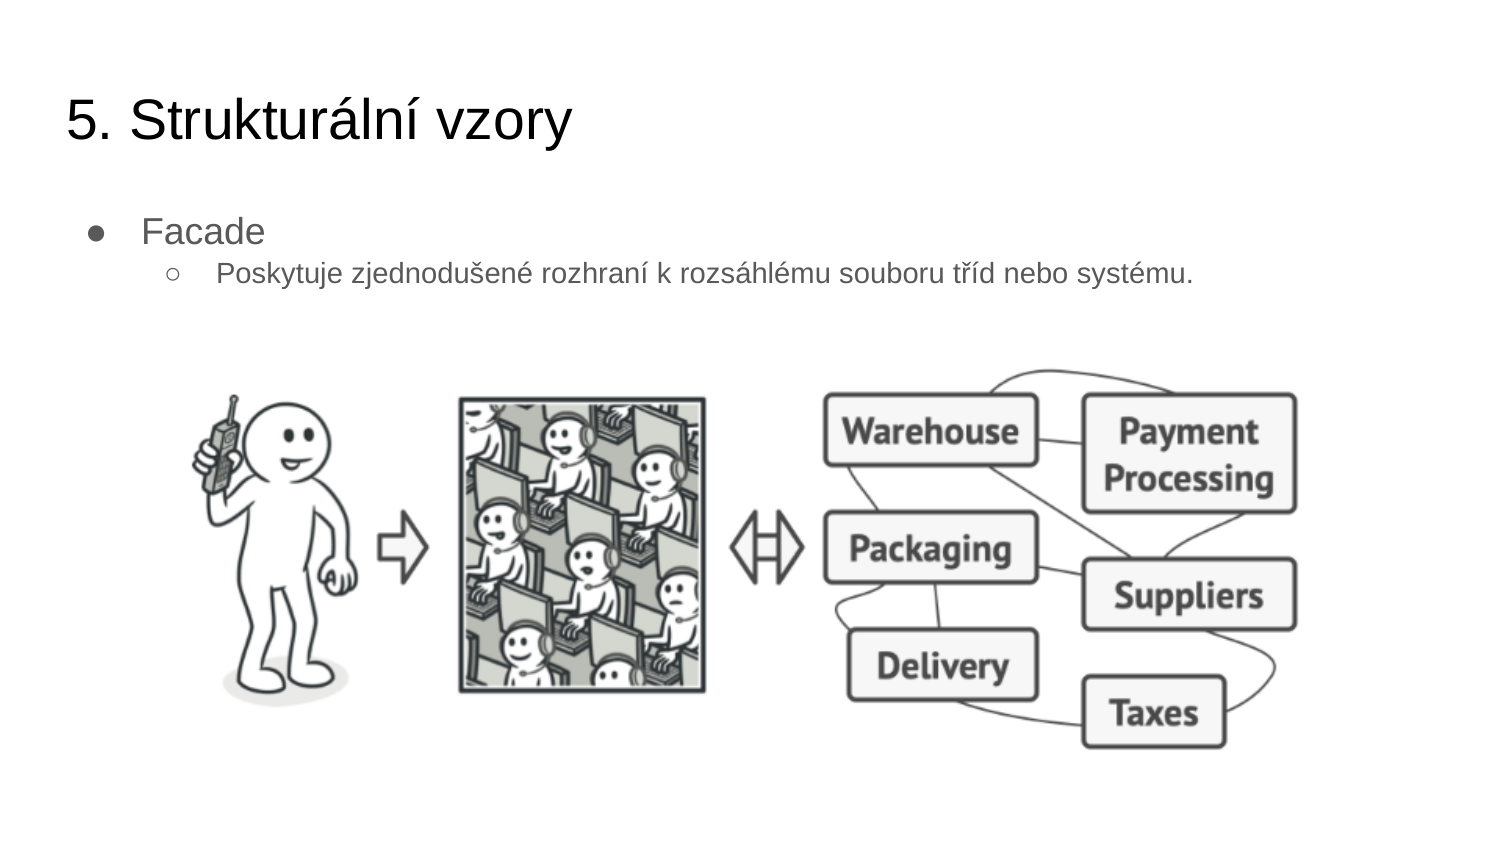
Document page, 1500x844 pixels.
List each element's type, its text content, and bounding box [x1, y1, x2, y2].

title 5. Strukturální vzory [51, 72, 1449, 167]
picture [161, 348, 1339, 783]
list Facade Poskytuje zjednodušené rozhraní k rozsáhlému souboru tříd nebo systému. [51, 189, 1449, 750]
